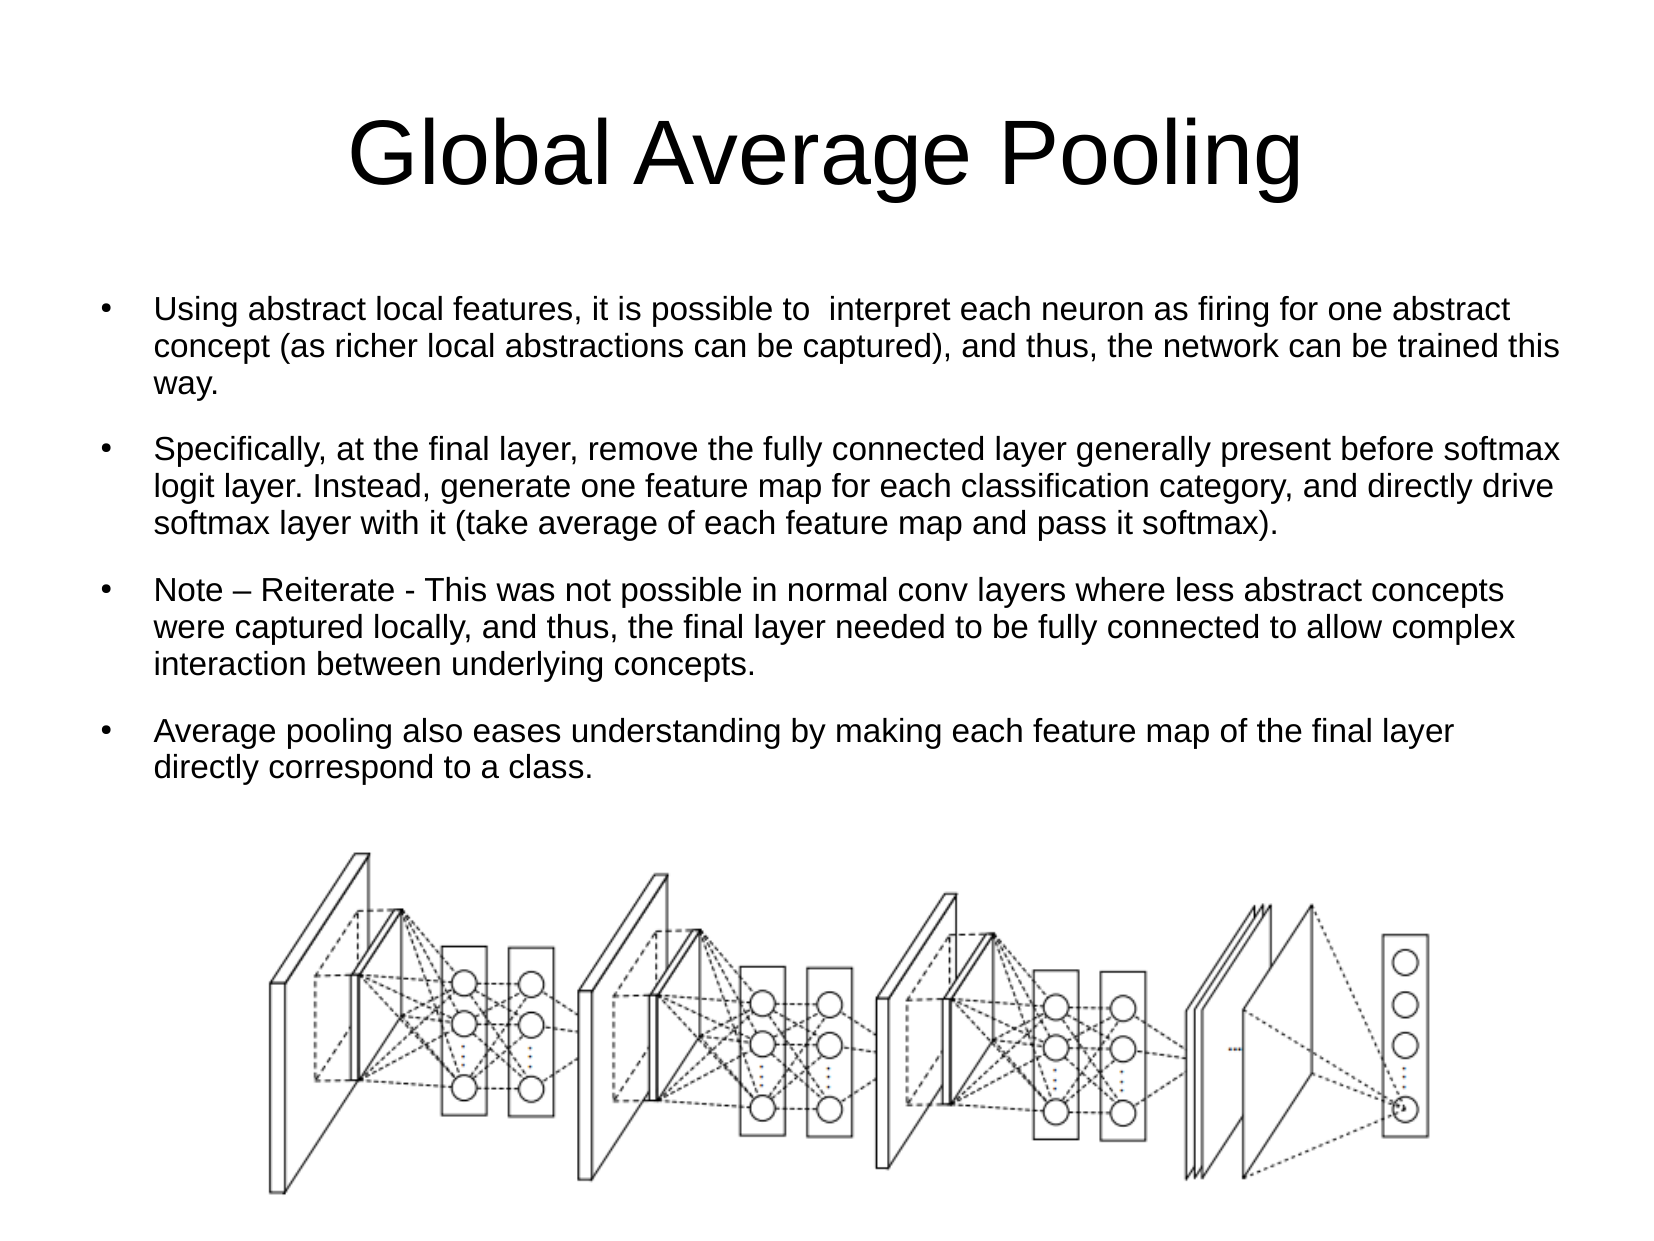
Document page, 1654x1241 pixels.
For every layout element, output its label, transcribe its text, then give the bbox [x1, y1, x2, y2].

title Global Average Pooling [82, 49, 1571, 257]
picture [165, 809, 1486, 1215]
list Using abstract local features, it is possible to interpret each neuron as firing for one abstract concept (as richer local abstractions can be captured), and thus, the network can be trained this way. Specifically, at the final layer, remove the fully connected layer generally present before softmax logit layer. Instead, generate one feature map for each classification category, and directly drive softmax layer with it (take average of each feature map and pass it softmax). Note – Reiterate - This was not possible in normal conv layers where less abstract concepts were captured locally, and thus, the final layer needed to be fully connected to allow complex interaction between underlying concepts. Average pooling also eases understanding by making each feature map of the final layer directly correspond to a class. [82, 290, 1571, 916]
